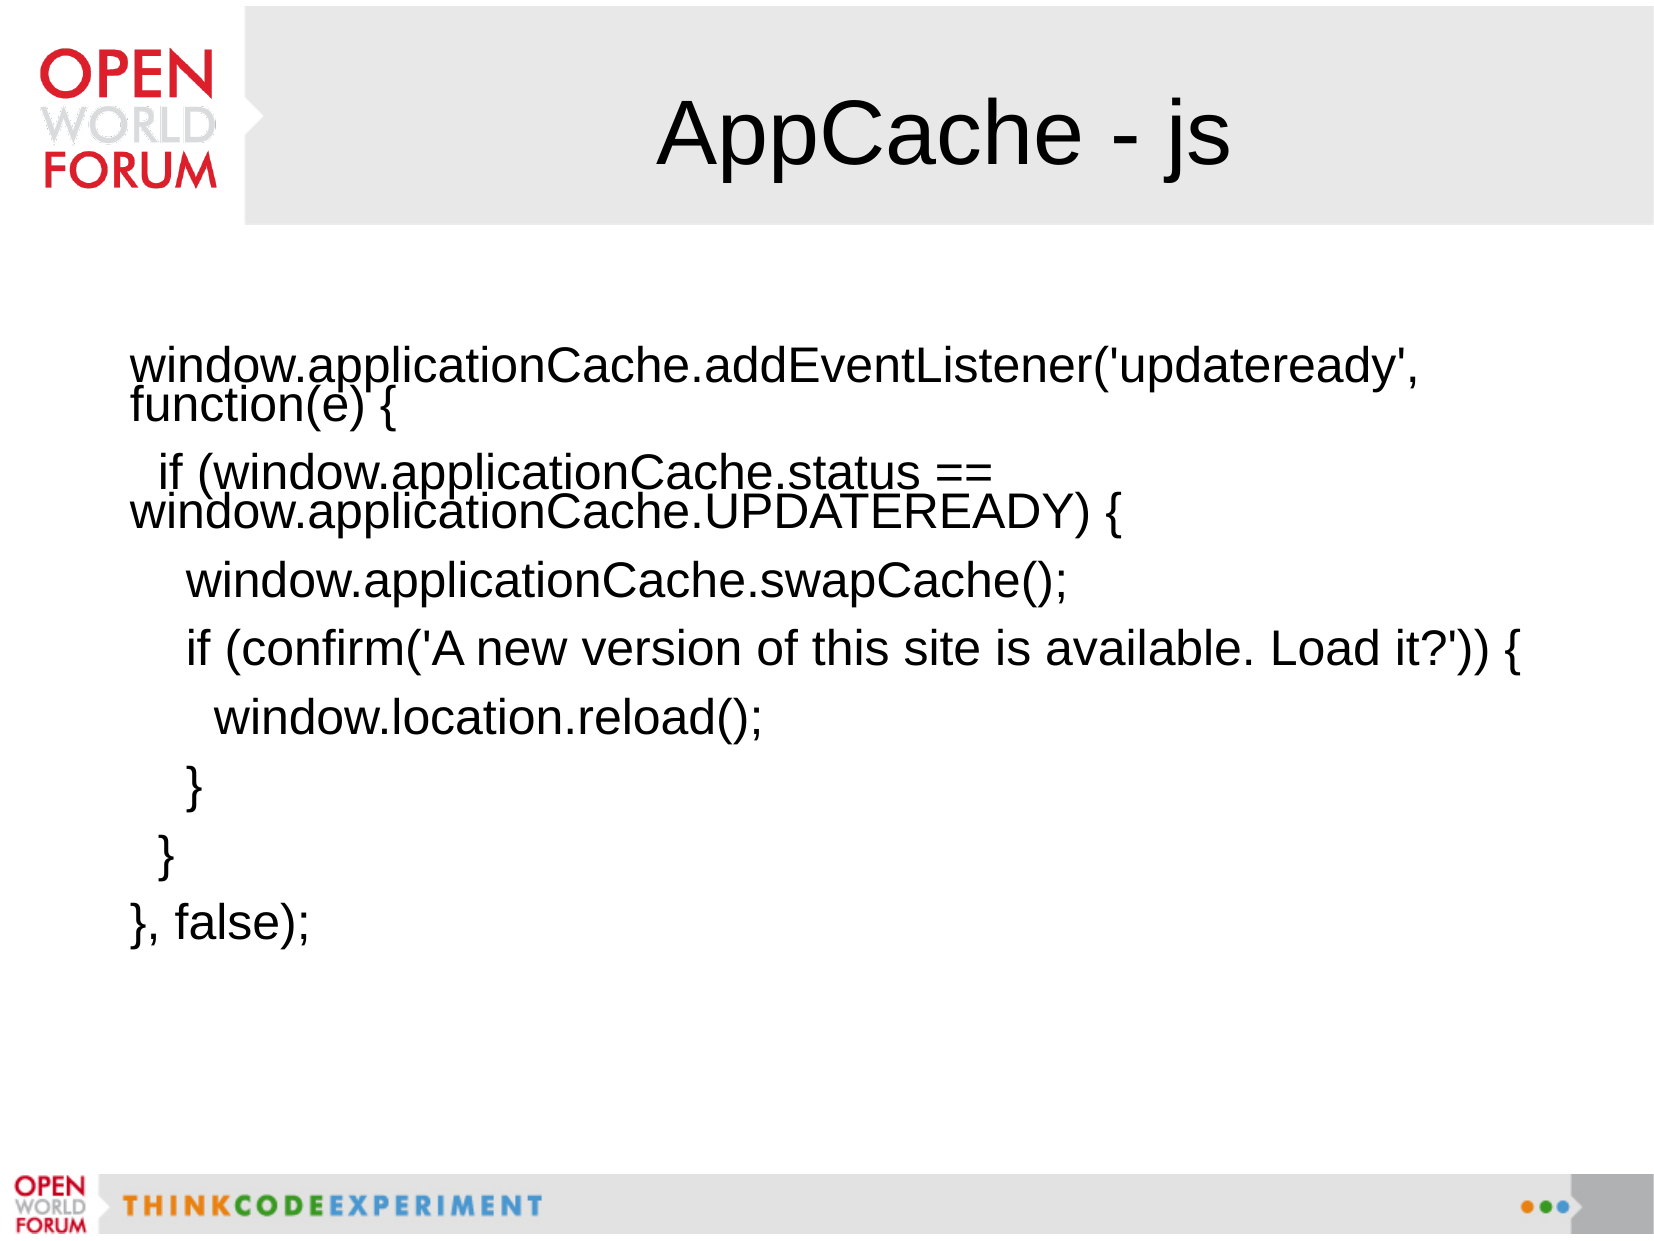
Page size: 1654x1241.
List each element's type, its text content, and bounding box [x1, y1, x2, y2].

list window.applicationCache.addEventListener('updateready', function(e) { if (window.applicationCache.status == window.applicationCache.UPDATEREADY) { window.applicationCache.swapCache(); if (confirm('A new version of this site is available. Load it?')) { window.location.reload(); } } }, false); [59, 265, 1548, 1085]
picture [11, 6, 1654, 225]
title AppCache - js [295, 29, 1595, 237]
picture [0, 1174, 1654, 1234]
